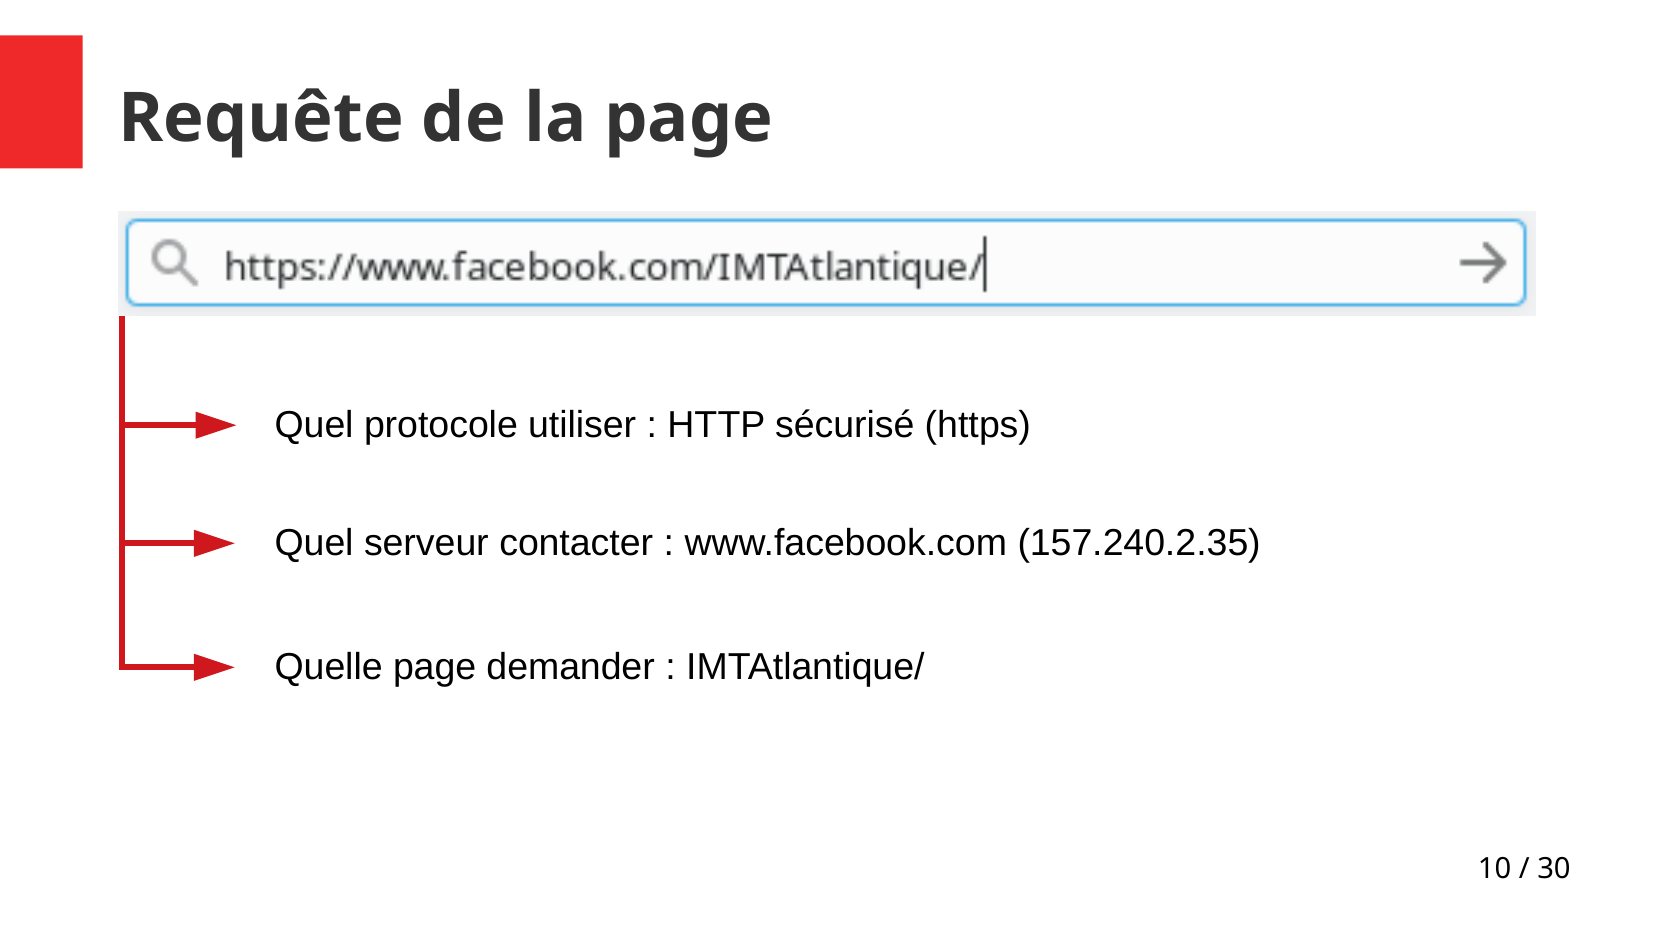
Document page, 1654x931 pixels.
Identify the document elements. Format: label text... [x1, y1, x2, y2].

text_box Quel serveur contacter : www.facebook.com (157.240.2.35) [259, 513, 1347, 571]
text_box Quel protocole utiliser : HTTP sécurisé (https) [259, 395, 1347, 453]
title Requête de la page [118, 37, 1571, 193]
picture [118, 211, 1536, 316]
text_box Quelle page demander : IMTAtlantique/ [259, 637, 1347, 695]
